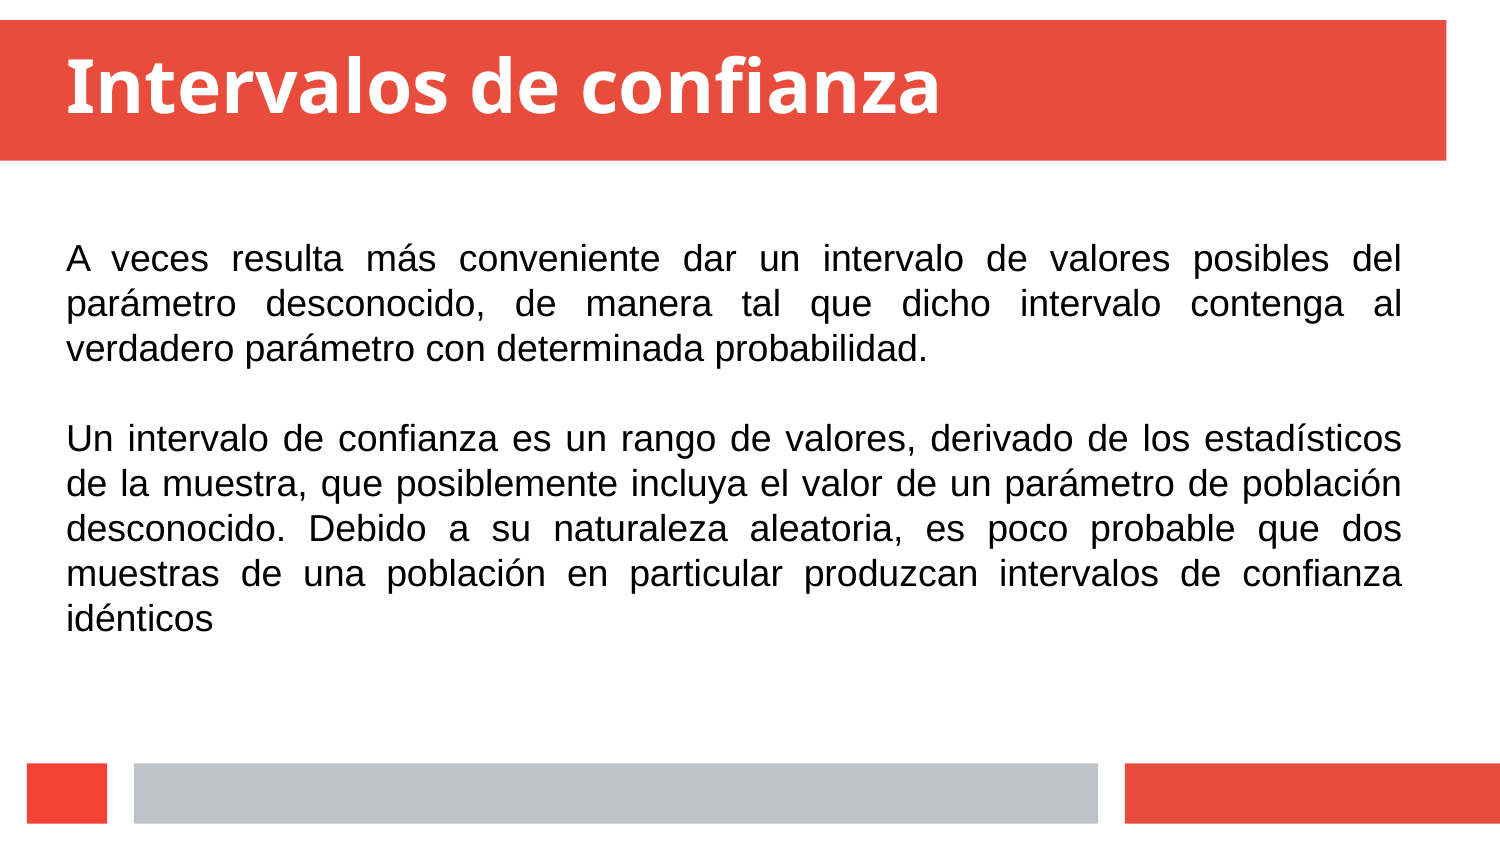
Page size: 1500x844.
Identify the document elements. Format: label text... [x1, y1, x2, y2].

title Intervalos de confianza [53, 40, 1447, 141]
list A veces resulta más conveniente dar un intervalo de valores posibles del parámetro desconocido, de manera tal que dicho intervalo contenga al verdadero parámetro con determinada probabilidad. Un intervalo de confianza es un rango de valores, derivado de los estadísticos de la muestra, que posiblemente incluya el valor de un parámetro de población desconocido. Debido a su naturaleza aleatoria, es poco probable que dos muestras de una población en particular produzcan intervalos de confianza idénticos [53, 220, 1415, 744]
